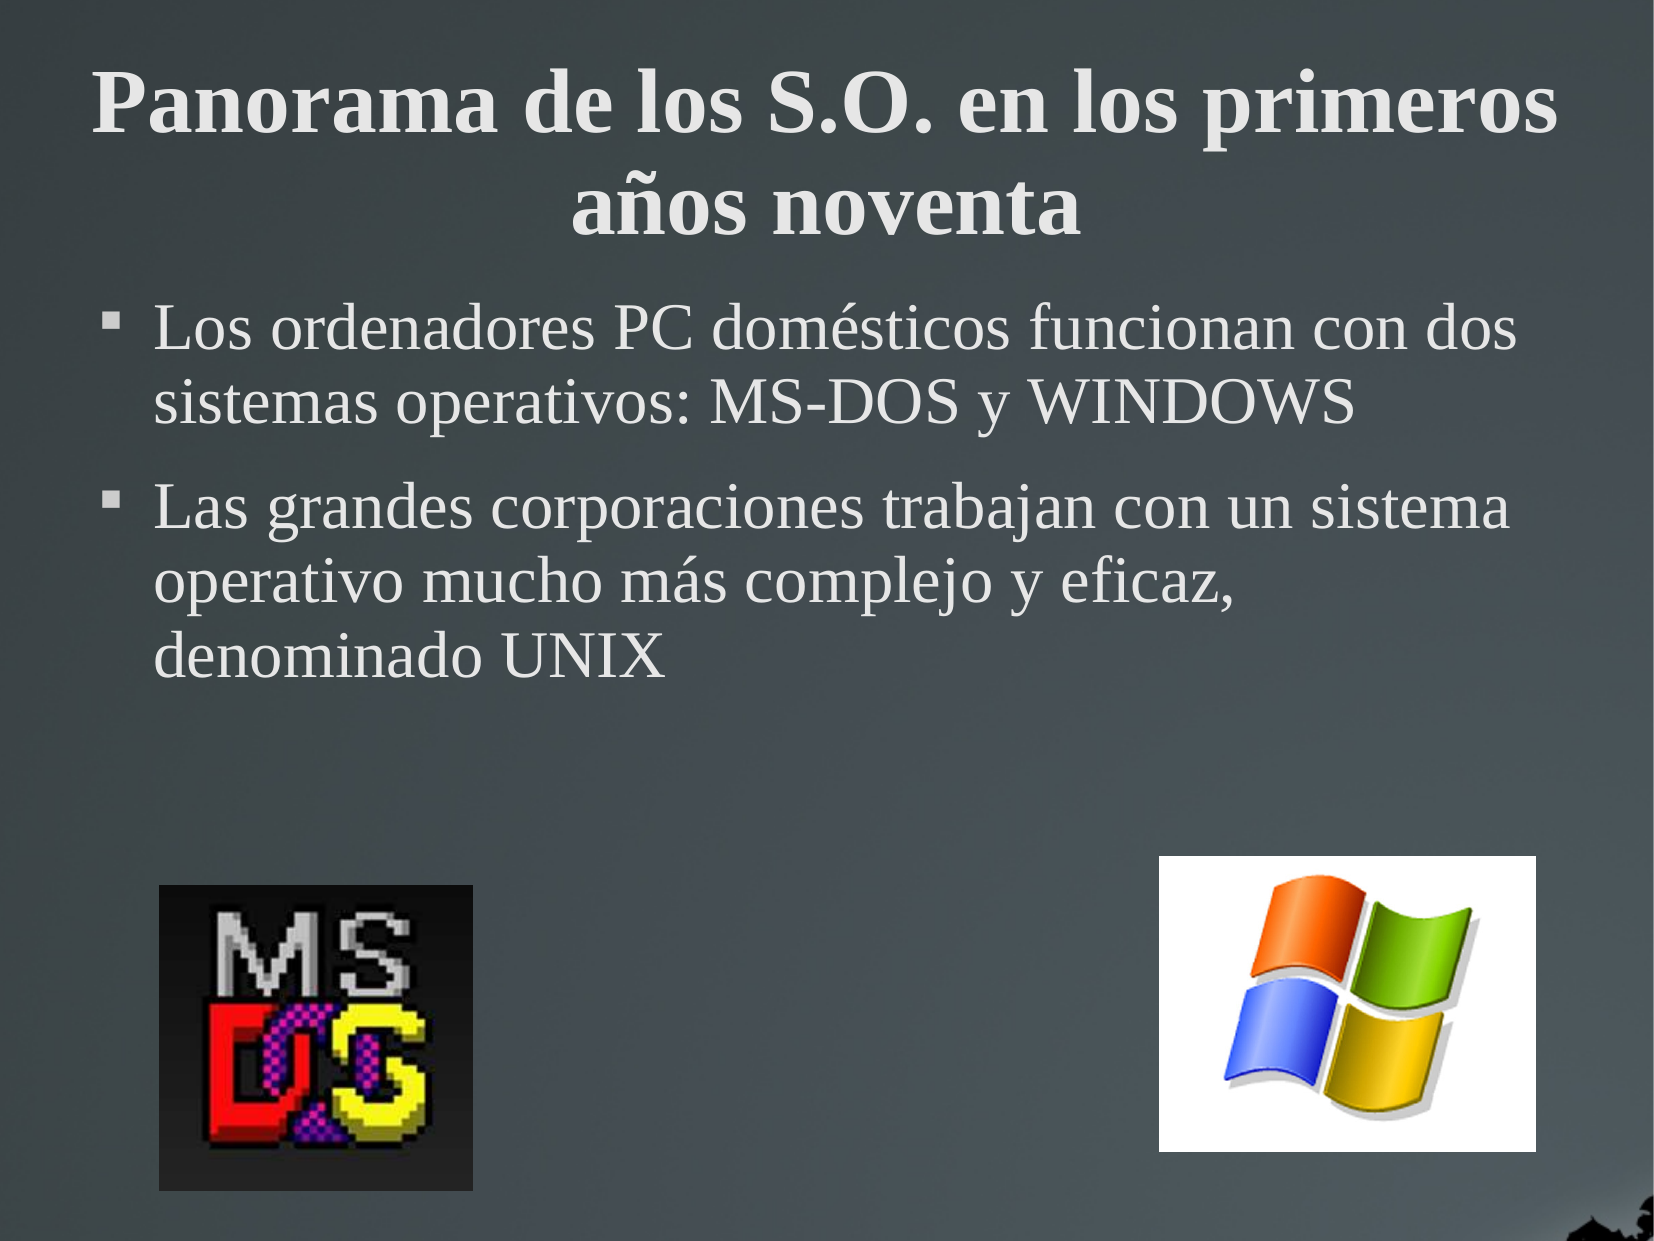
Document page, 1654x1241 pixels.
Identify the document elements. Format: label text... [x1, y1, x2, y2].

title Panorama de los S.O. en los primeros años noventa [82, 33, 1571, 273]
list Los ordenadores PC domésticos funcionan con dos sistemas operativos: MS-DOS y WINDOWS Las grandes corporaciones trabajan con un sistema operativo mucho más complejo y eficaz, denominado UNIX [82, 290, 1571, 1094]
picture [0, 0, 1654, 1241]
